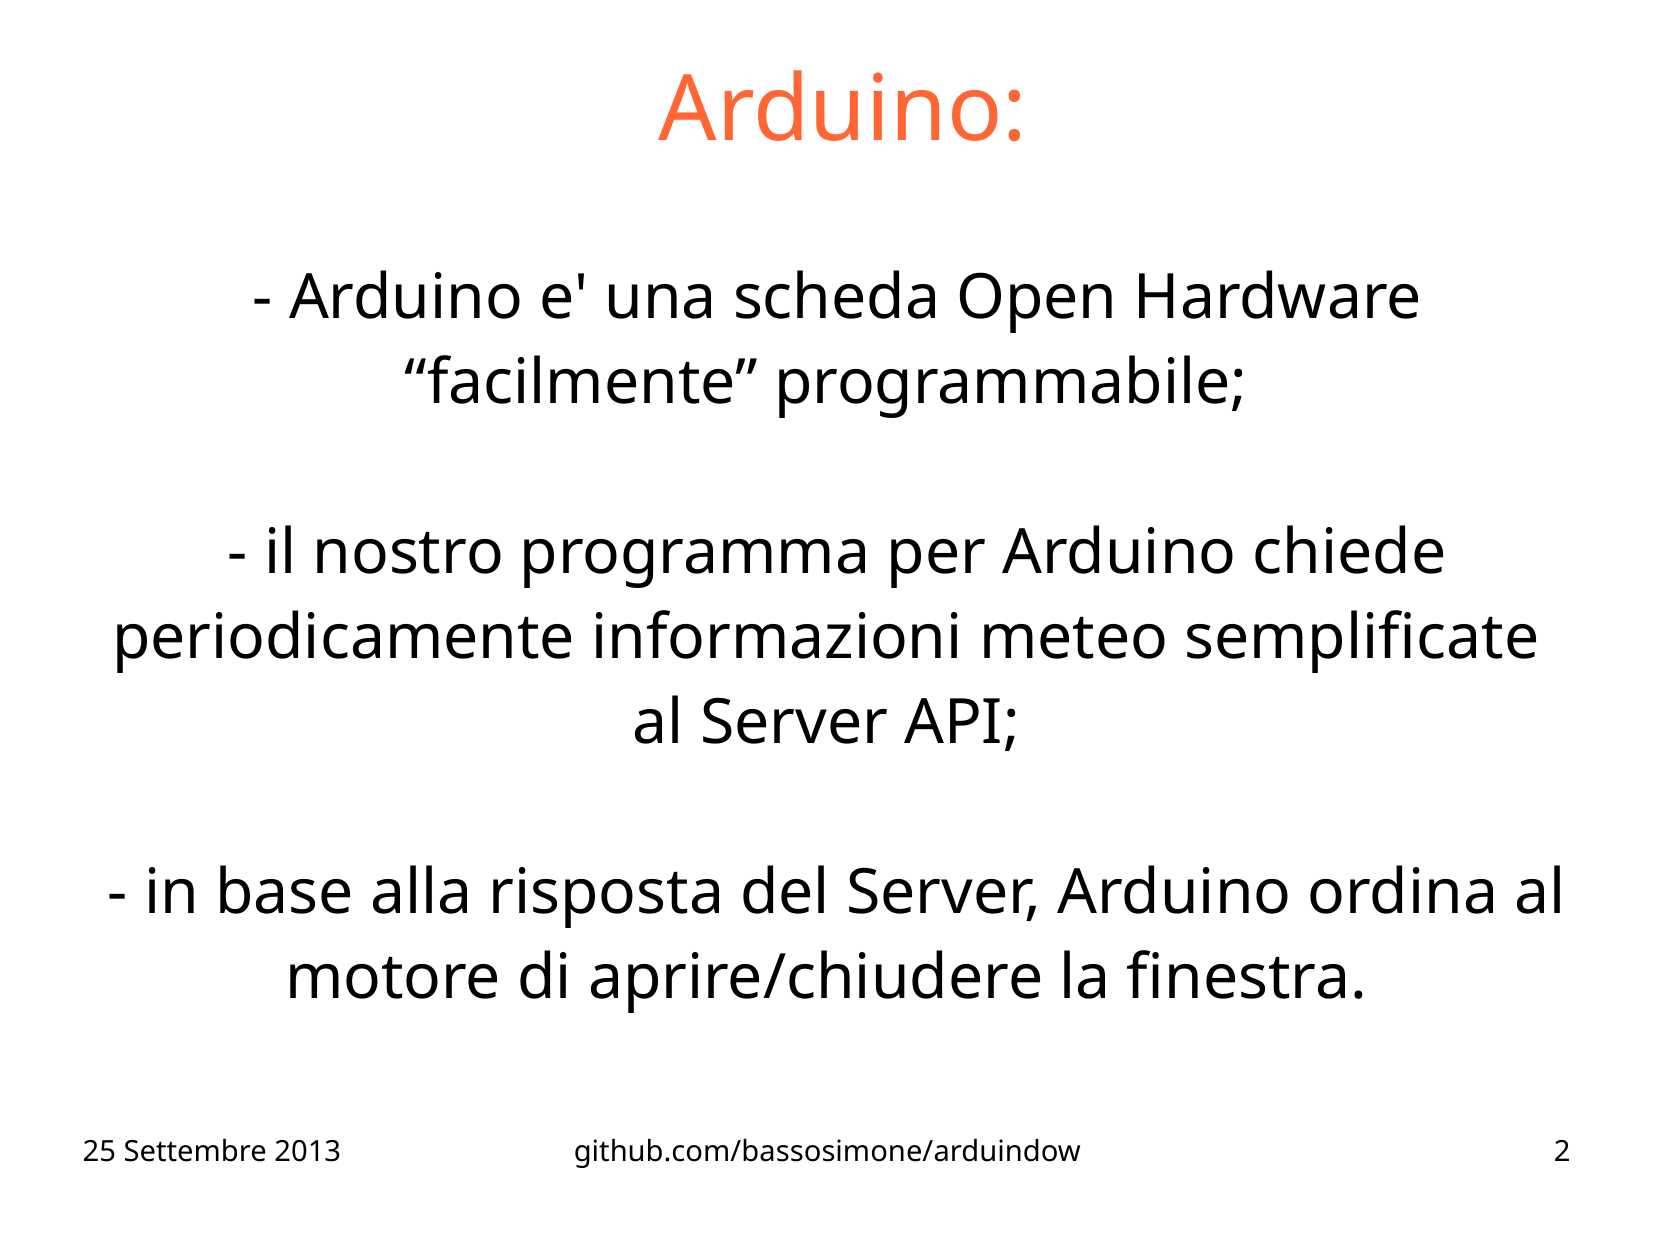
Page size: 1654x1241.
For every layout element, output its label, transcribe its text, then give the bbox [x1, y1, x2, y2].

subtitle Arduino: - Arduino e' una scheda Open Hardware “facilmente” programmabile; - il nostro programma per Arduino chiede periodicamente informazioni meteo semplificate al Server API; - in base alla risposta del Server, Arduino ordina al motore di aprire/chiudere la finestra. [82, 36, 1571, 1023]
